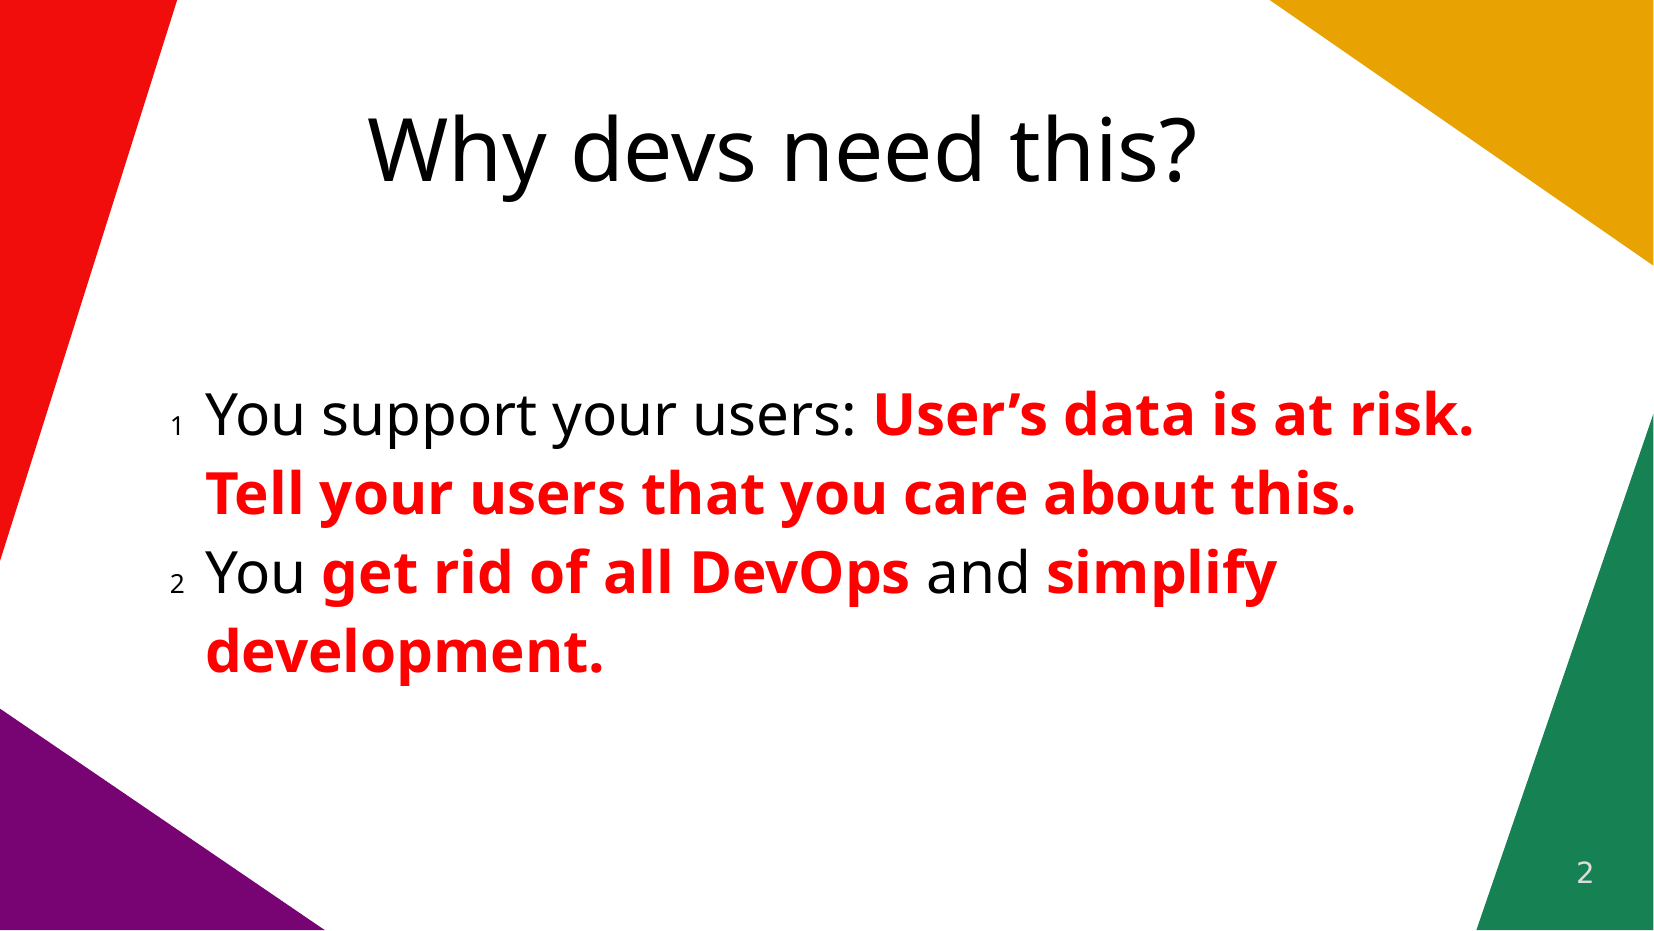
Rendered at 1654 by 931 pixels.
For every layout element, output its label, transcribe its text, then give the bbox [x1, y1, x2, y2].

text_box You support your users: User’s data is at risk. Tell your users that you care about this. You get rid of all DevOps and simplify development. [155, 236, 1418, 827]
text_box Why devs need this? [383, 59, 1182, 236]
